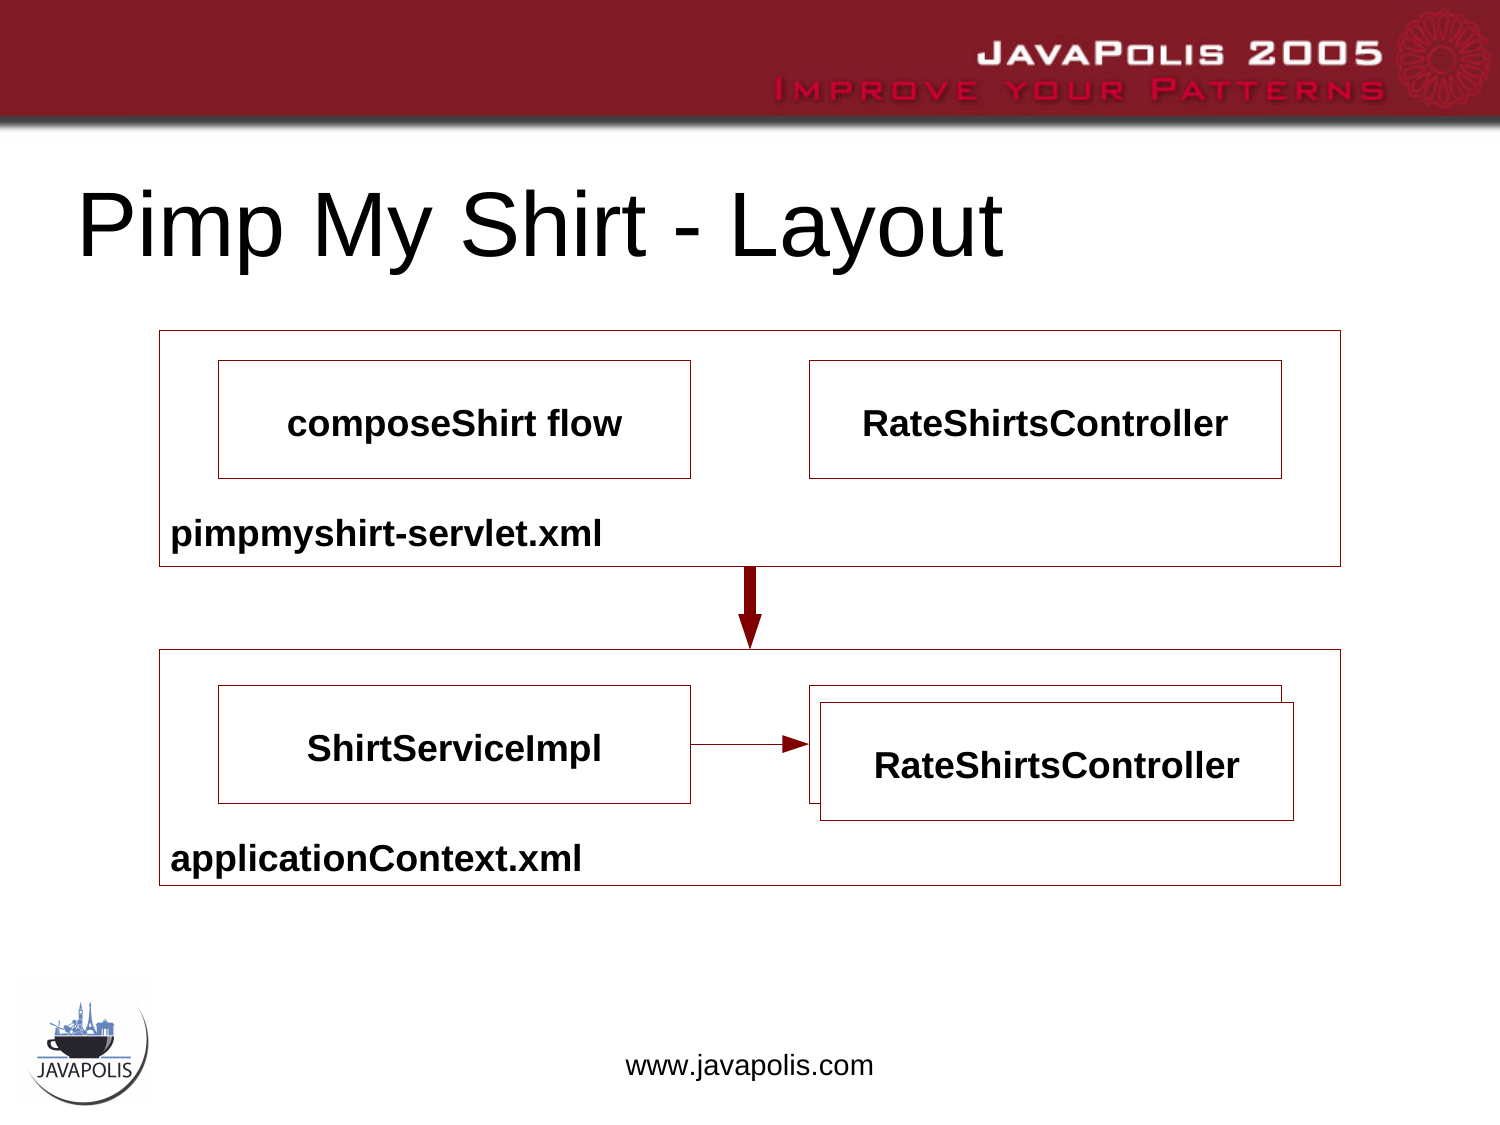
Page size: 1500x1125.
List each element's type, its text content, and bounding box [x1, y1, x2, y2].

text_box pimpmyshirt-servlet.xml [170, 507, 603, 552]
text_box RateShirtsController [820, 702, 1294, 821]
title Pimp My Shirt - Layout [76, 148, 1424, 279]
text_box applicationContext.xml [170, 832, 584, 877]
text_box RateShirtsController [809, 360, 1282, 479]
text_box ShirtServiceImpl [218, 685, 691, 804]
text_box composeShirt flow [218, 360, 691, 479]
picture [0, 0, 1500, 140]
picture [20, 976, 149, 1106]
